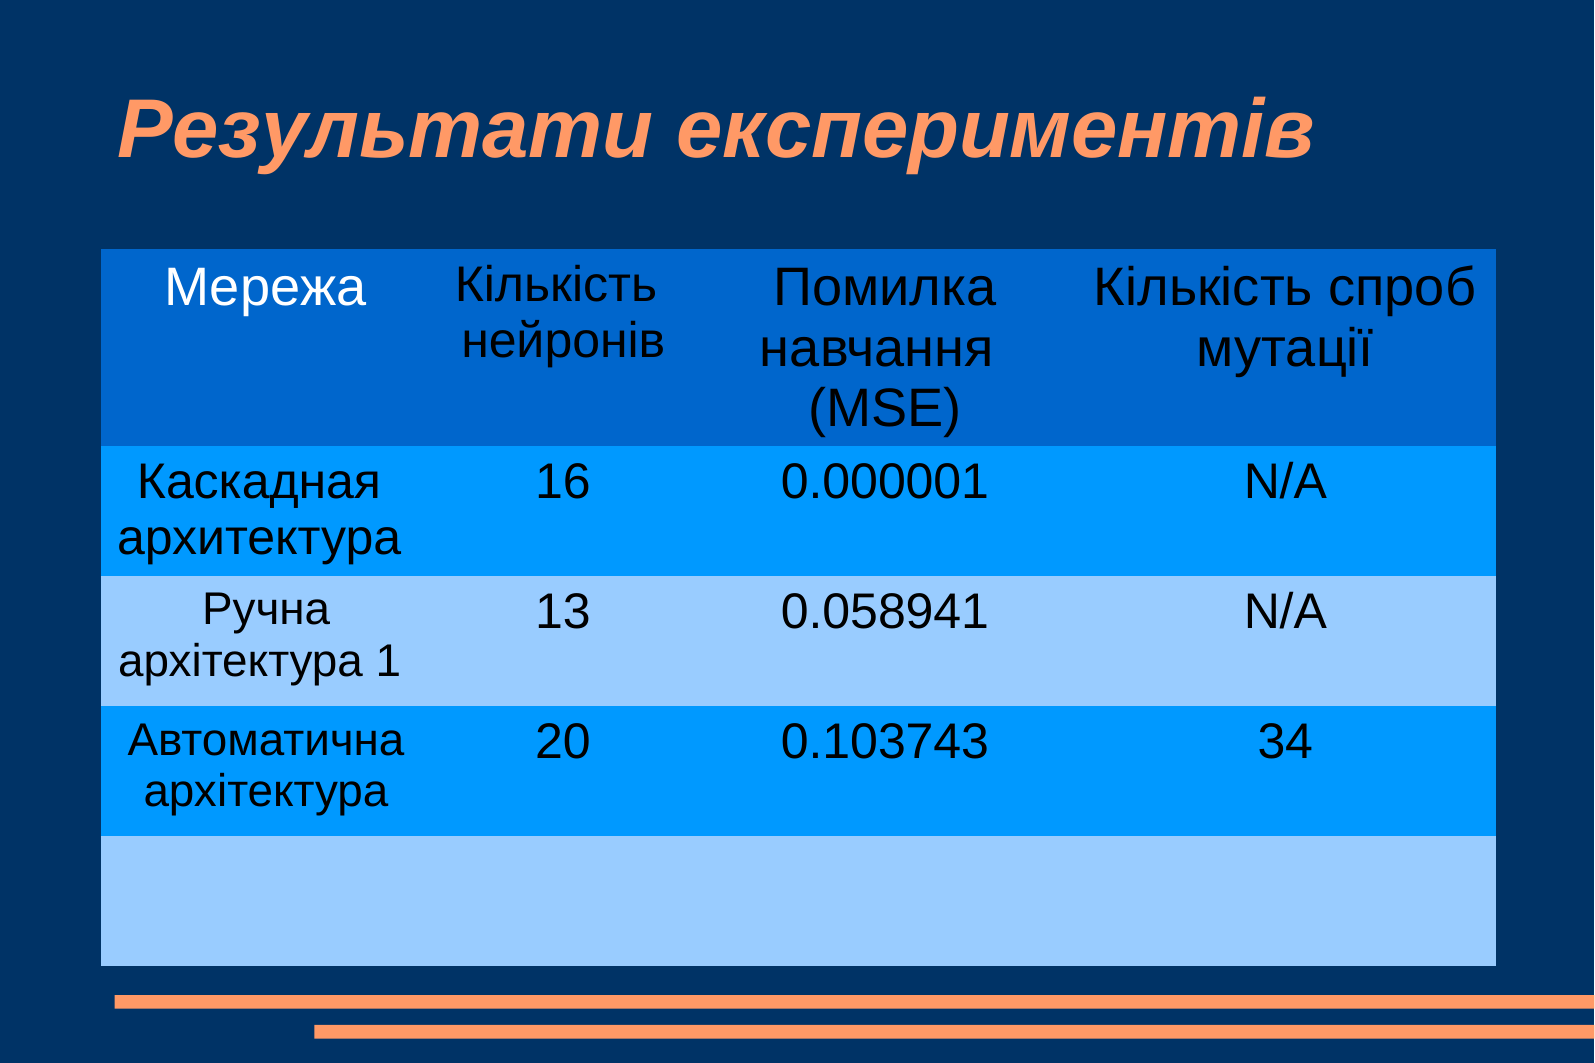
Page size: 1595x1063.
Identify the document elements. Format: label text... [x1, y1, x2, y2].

table_cell Ручна архітектура 1 [101, 576, 431, 706]
table_cell Автоматична архітектура [101, 706, 431, 836]
table_cell [101, 836, 431, 966]
table_header Помилка навчання (MSE) [695, 249, 1075, 446]
table_cell 13 [431, 576, 695, 706]
table_header Мережа [101, 249, 431, 446]
table_cell [695, 836, 1075, 966]
table_cell Каскадная архитектура [101, 446, 431, 576]
table_cell 20 [431, 706, 695, 836]
table_cell [431, 836, 695, 966]
table_cell N/A [1075, 446, 1496, 576]
table_cell [1075, 836, 1496, 966]
table_header Кількість спроб мутації [1075, 249, 1496, 446]
table_header Кількість нейронів [431, 249, 695, 446]
table_cell N/A [1075, 576, 1496, 706]
table_cell 0.103743 [695, 706, 1075, 836]
table_cell 34 [1075, 706, 1496, 836]
table_cell 16 [431, 446, 695, 576]
title Результати експериментів [117, 39, 1479, 218]
table_cell 0.000001 [695, 446, 1075, 576]
table_cell 0.058941 [695, 576, 1075, 706]
